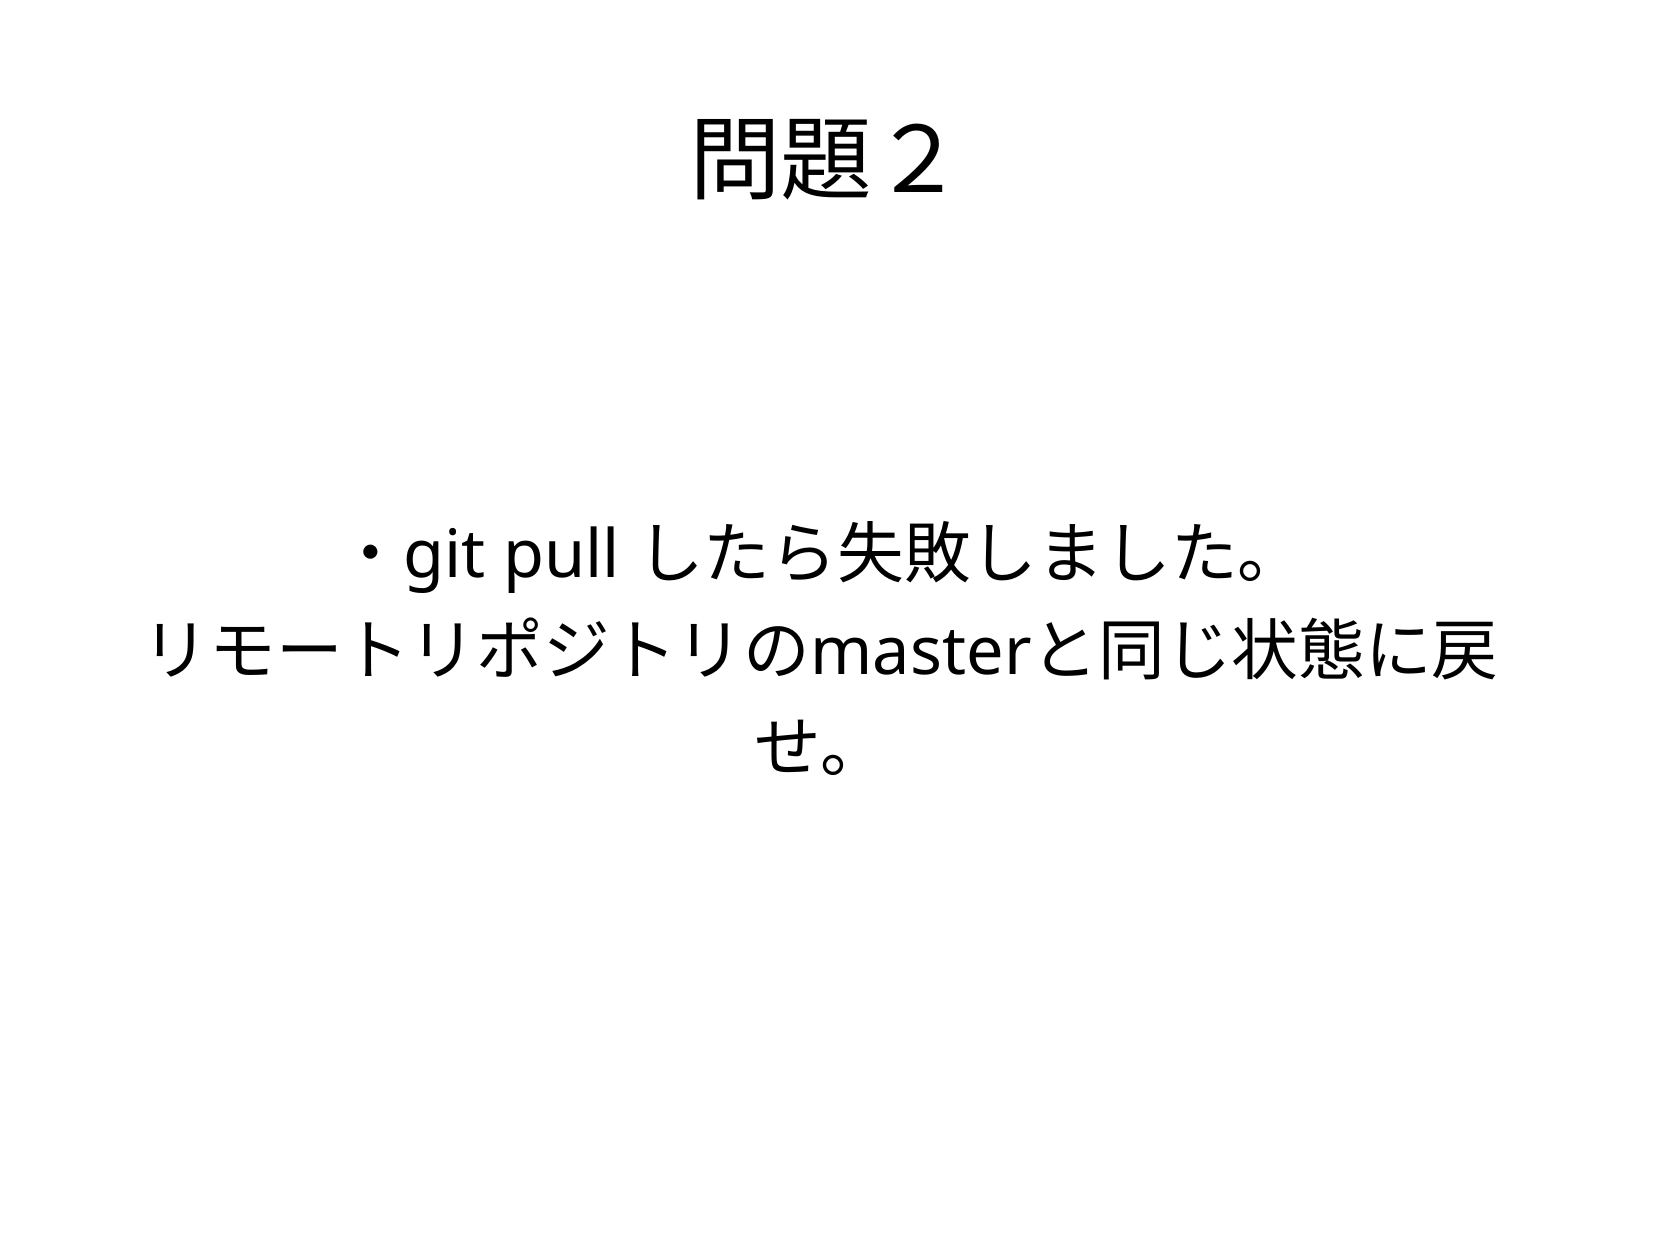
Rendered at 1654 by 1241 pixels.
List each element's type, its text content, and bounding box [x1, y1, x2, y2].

title 問題２ [82, 56, 1571, 250]
subtitle ・git pull したら失敗しました。 リモートリポジトリのmasterと同じ状態に戻せ。 [76, 288, 1565, 1093]
